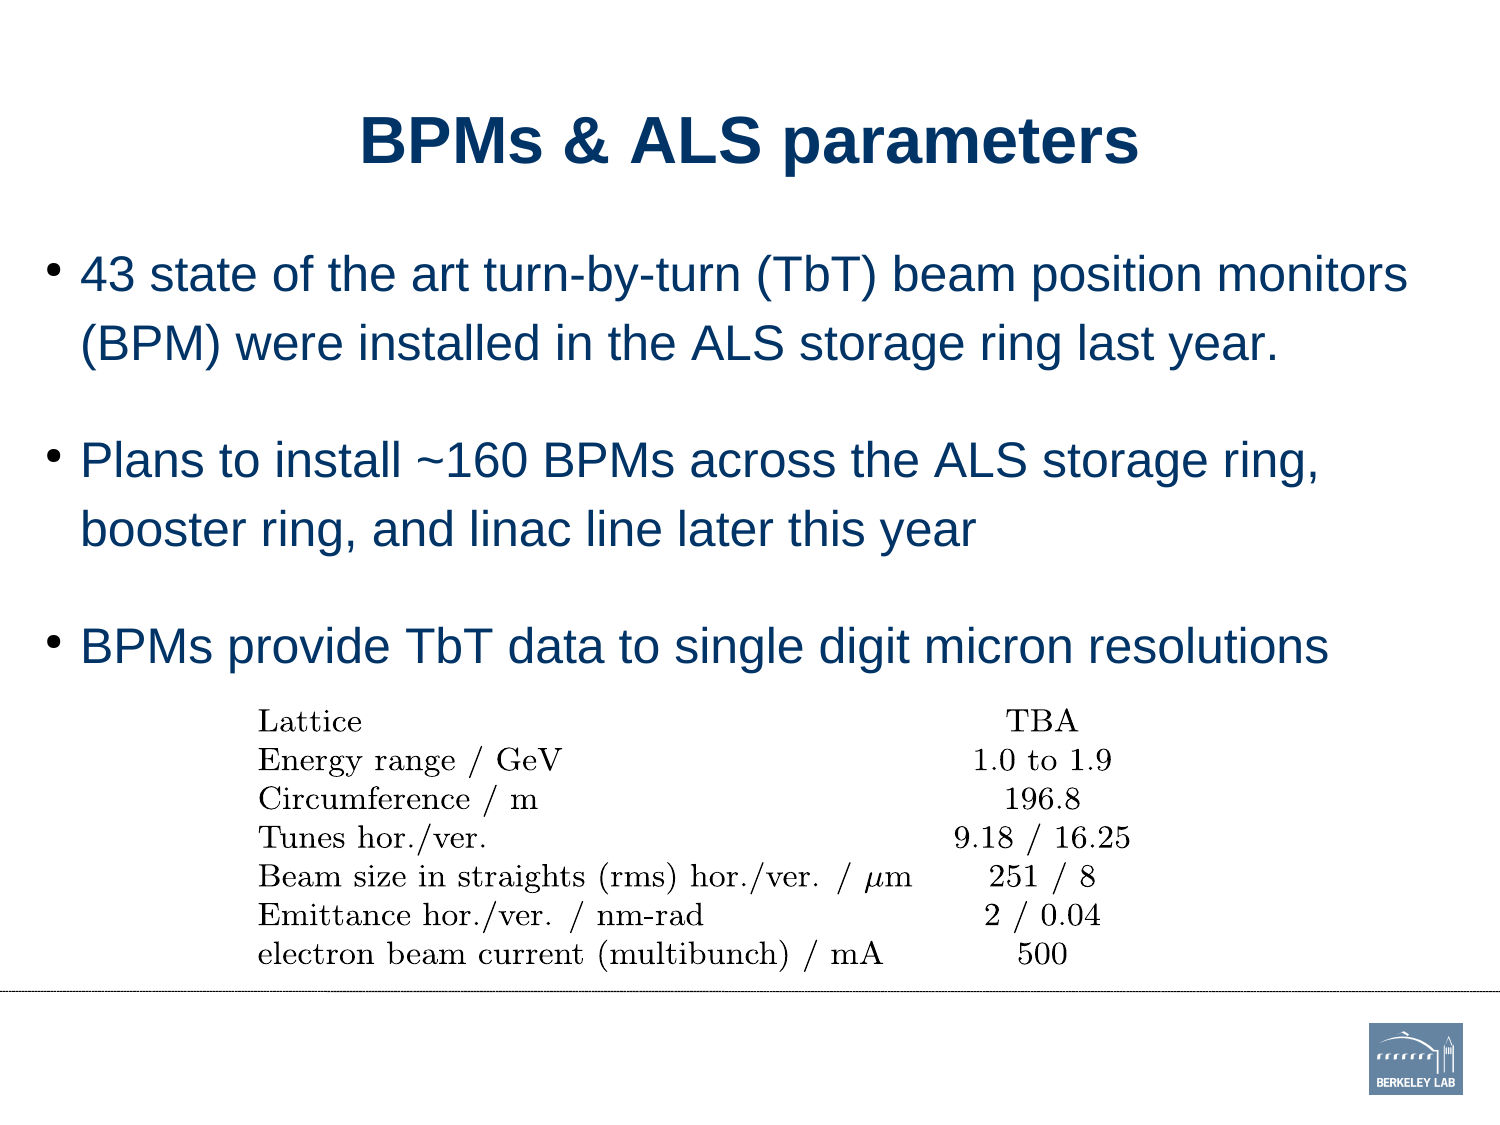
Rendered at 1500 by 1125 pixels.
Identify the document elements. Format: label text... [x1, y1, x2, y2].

text_box 43 state of the art turn-by-turn (TbT) beam position monitors (BPM) were installed in the ALS storage ring last year. Plans to install ~160 BPMs across the ALS storage ring, booster ring, and linac line later this year BPMs provide TbT data to single digit micron resolutions [30, 224, 1471, 672]
picture [255, 705, 1132, 974]
picture [1369, 1023, 1463, 1095]
title BPMs & ALS parameters [111, 42, 1389, 224]
